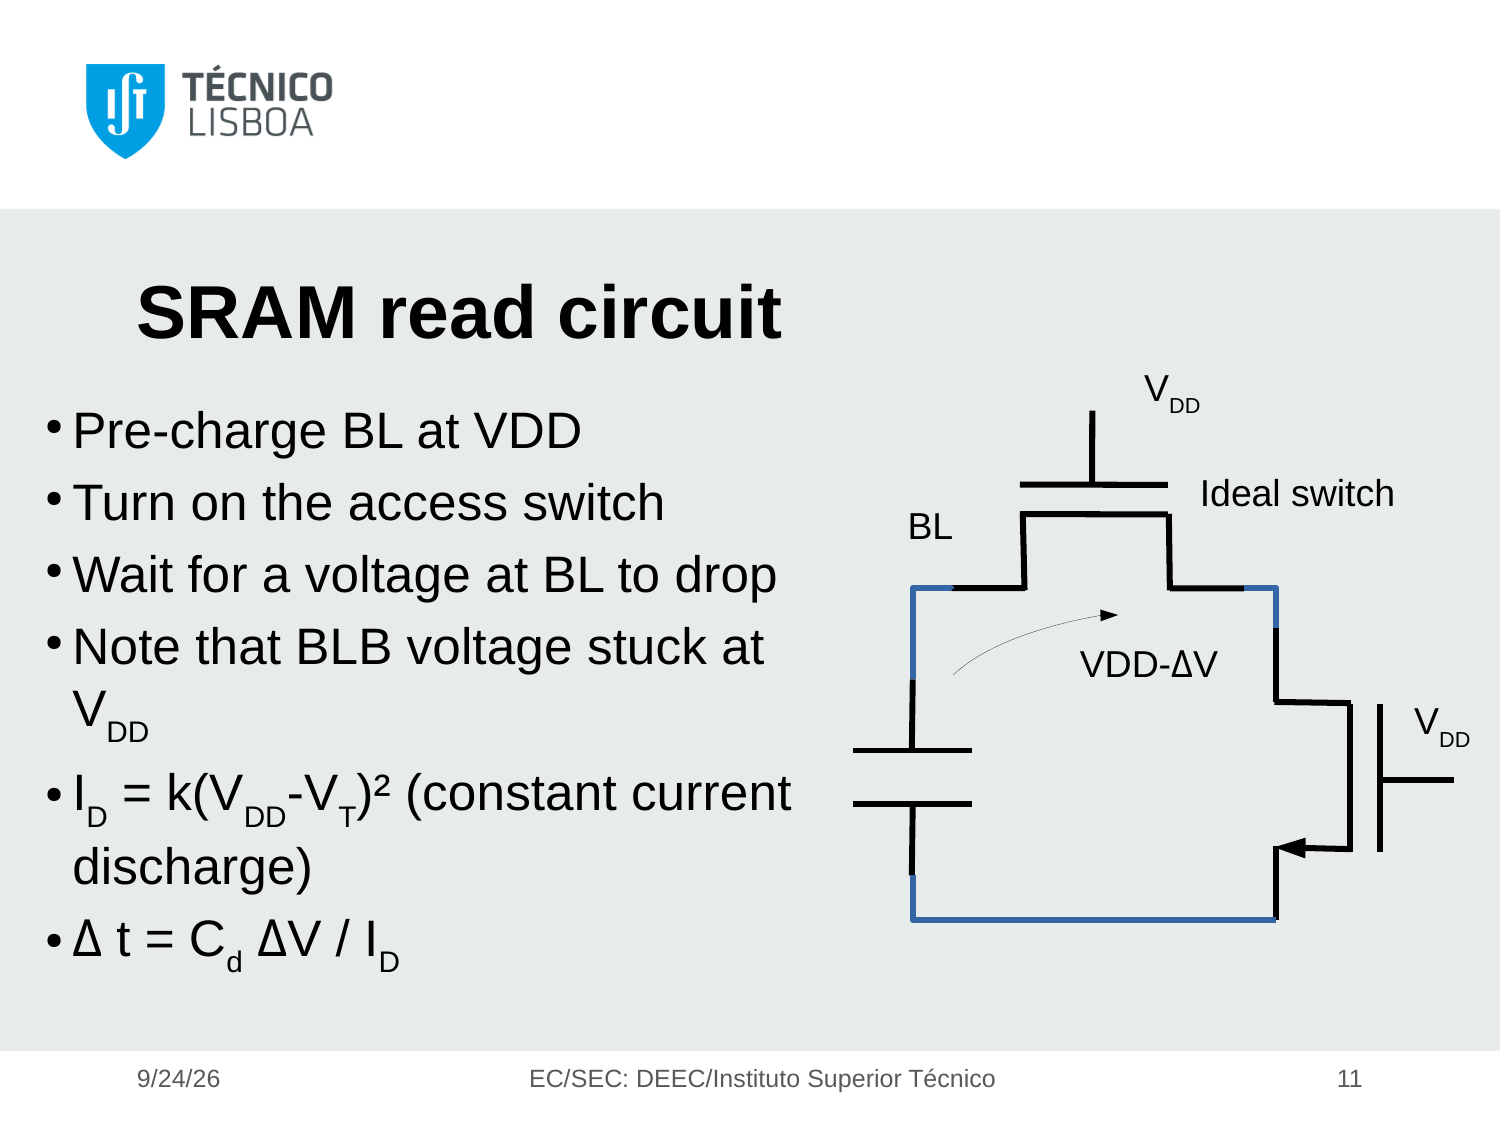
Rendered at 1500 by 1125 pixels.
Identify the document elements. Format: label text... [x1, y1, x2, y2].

text_box Ideal switch [1185, 464, 1411, 522]
text_box BL [892, 498, 969, 555]
text_box VDD [1399, 693, 1486, 759]
slide_number <number> [1077, 1052, 1378, 1103]
list Pre-charge BL at VDD Turn on the access switch Wait for a voltage at BL to drop Note that BLB voltage stuck at VDD ID = k(VDD-VT)² (constant current discharge) Δ t = Cd ΔV / ID [30, 389, 809, 995]
footer EC/SEC: DEEC/Instituto Superior Técnico [512, 1052, 1021, 1103]
text_box VDD-ΔV [1065, 630, 1257, 691]
title SRAM read circuit [121, 237, 1378, 381]
text_box VDD [1129, 360, 1216, 426]
slide_number 12/10/20 [121, 1052, 425, 1103]
picture [0, 0, 1500, 1125]
